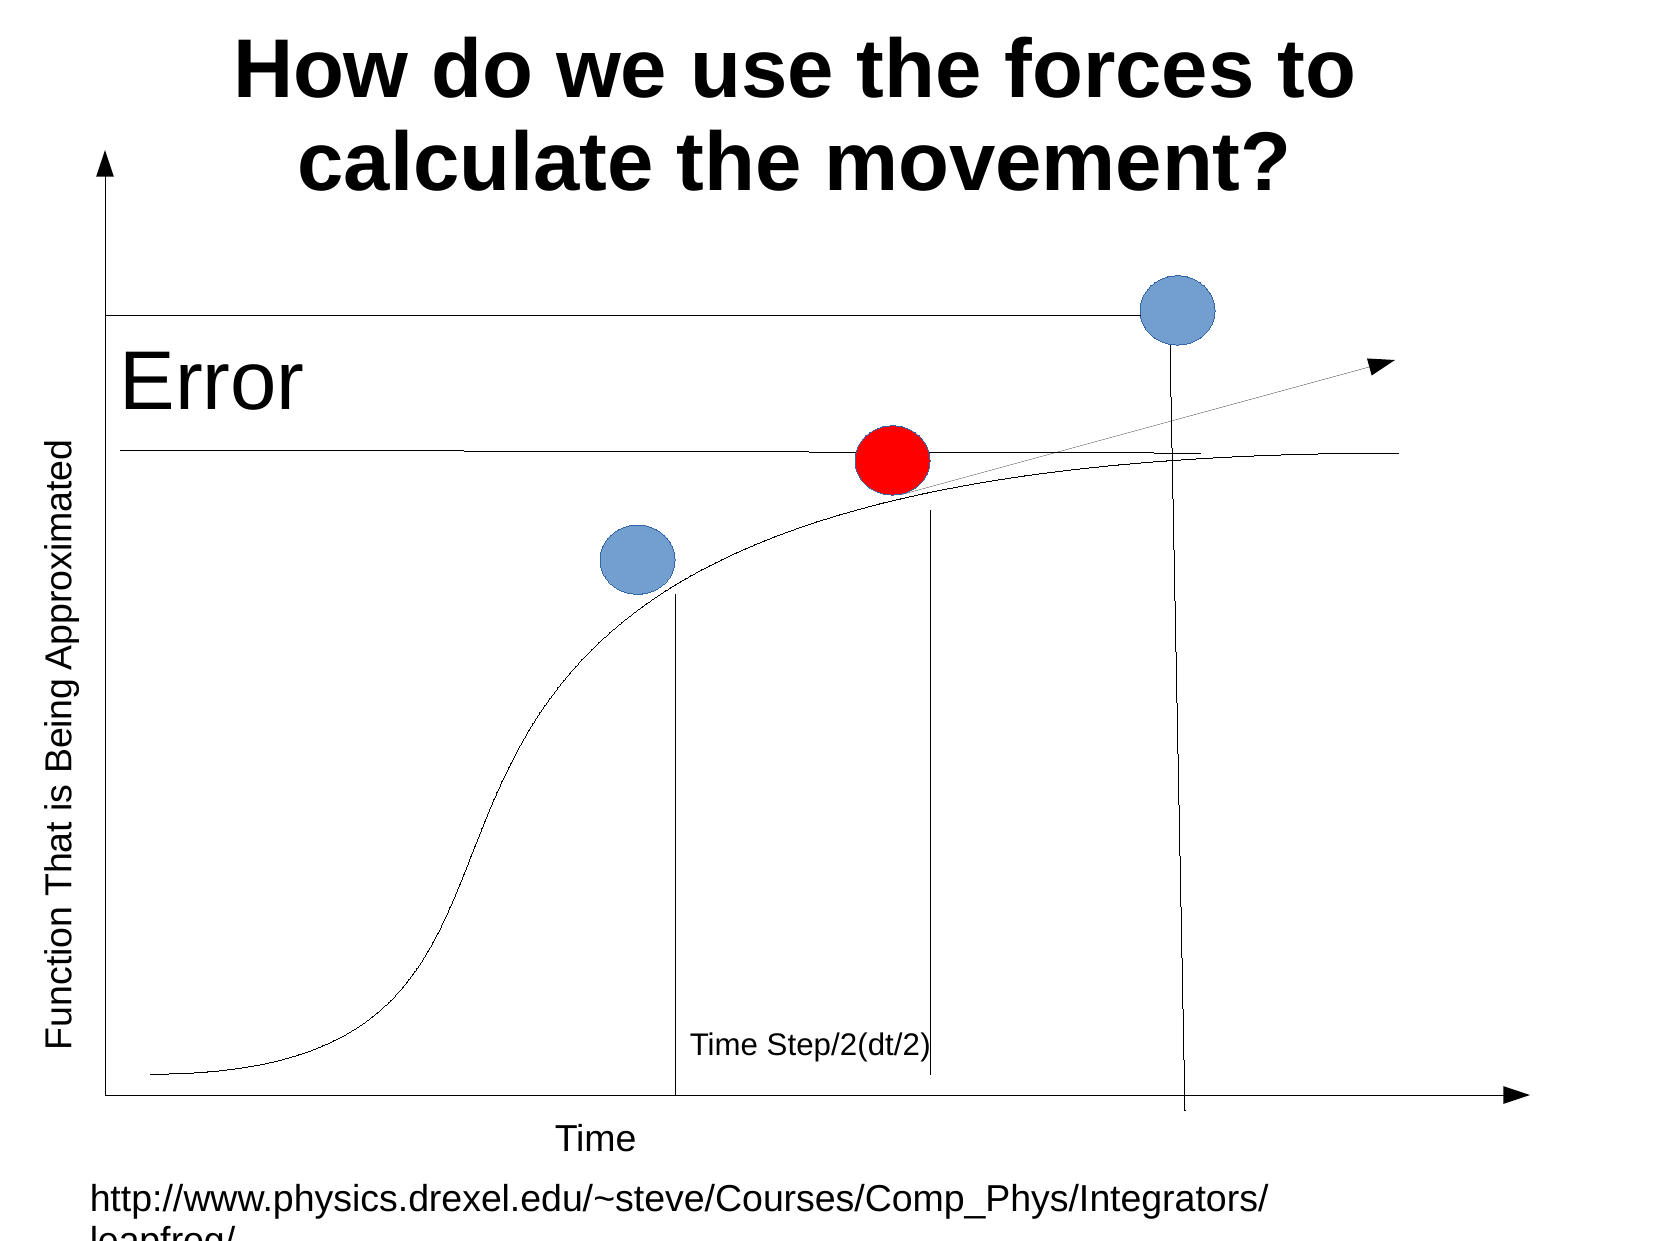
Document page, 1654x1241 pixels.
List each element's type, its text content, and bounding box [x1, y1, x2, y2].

text_box [1140, 275, 1216, 346]
text_box Function That is Being Approximated [30, 210, 87, 1066]
text_box http://www.physics.drexel.edu/~steve/Courses/Comp_Phys/Integrators/leapfrog/ [75, 1170, 1430, 1227]
text_box Time Step/2(dt/2) [675, 1020, 1141, 1110]
text_box Time [540, 1110, 1396, 1167]
text_box Error [105, 327, 361, 436]
text_box [855, 425, 931, 496]
text_box How do we use the forces to calculate the movement? [195, 15, 1396, 216]
text_box [600, 525, 676, 595]
